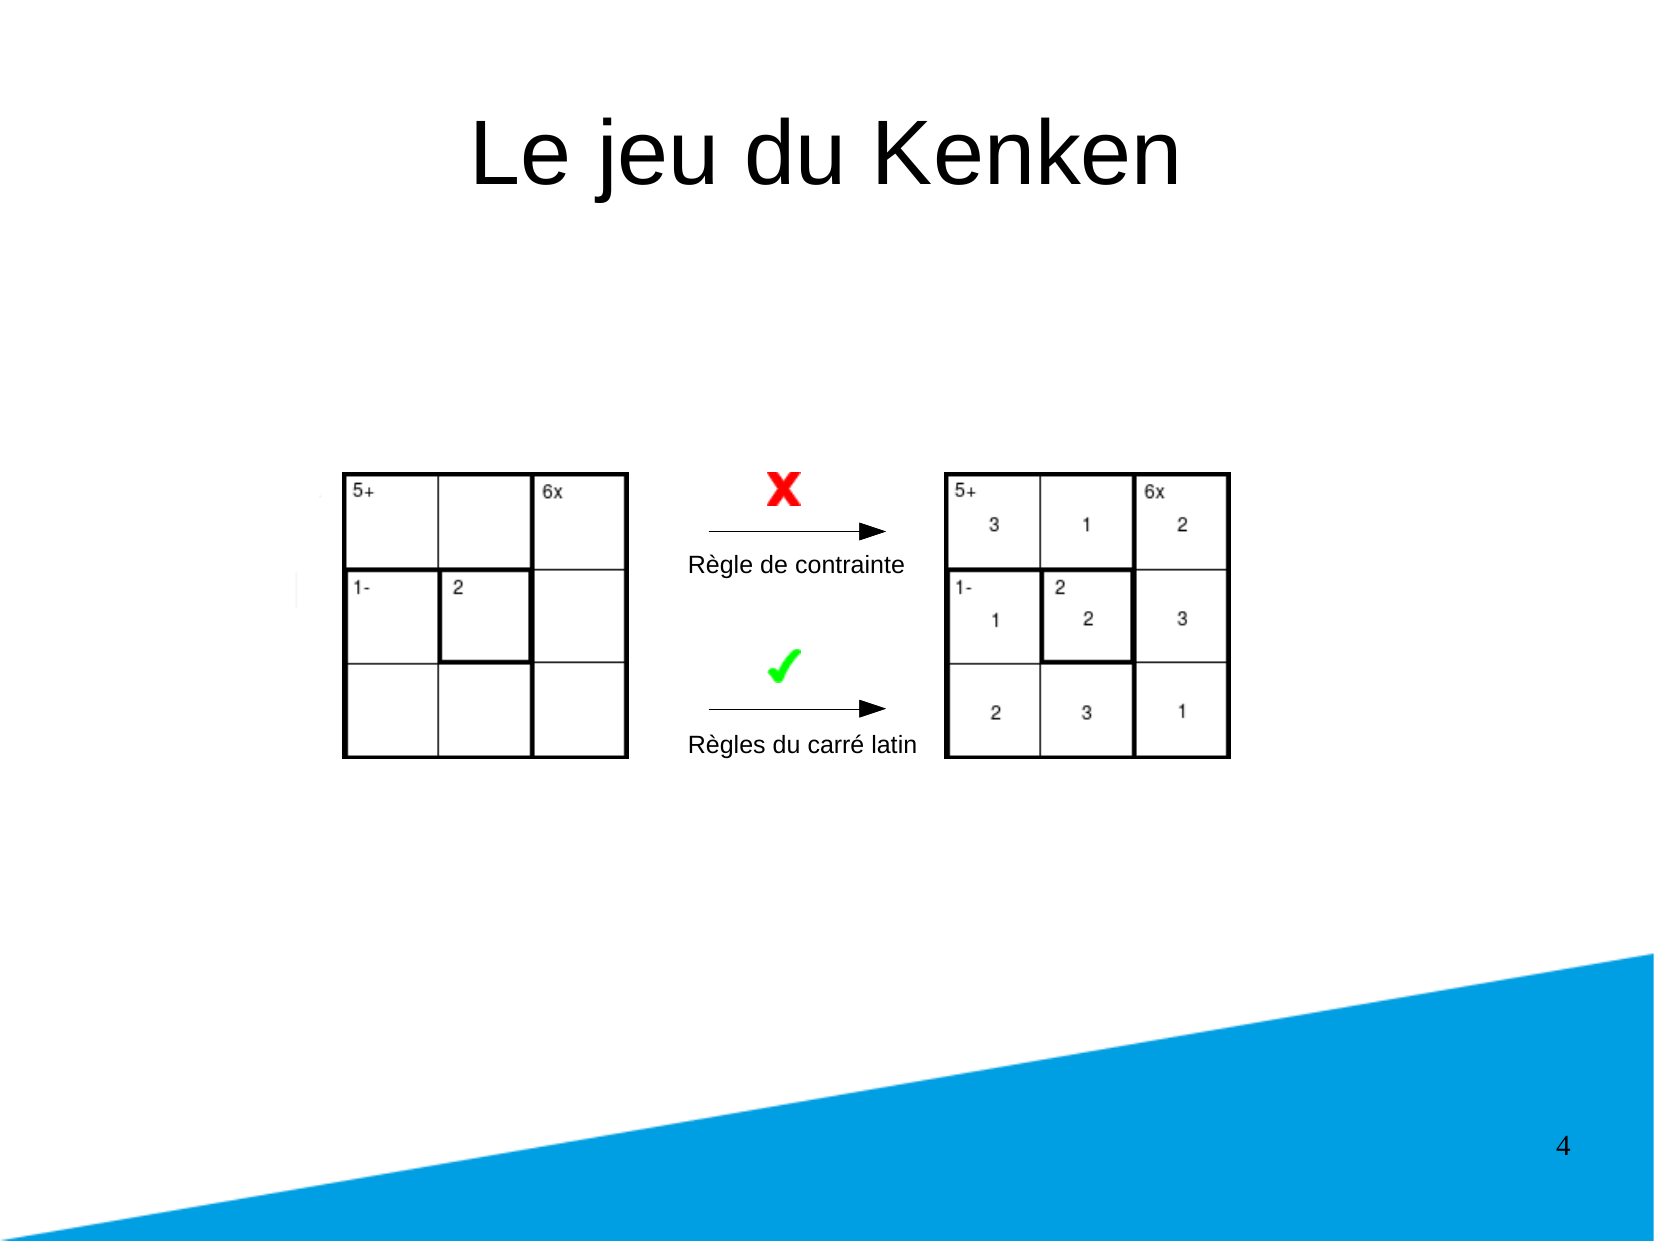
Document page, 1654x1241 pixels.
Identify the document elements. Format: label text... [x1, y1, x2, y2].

picture [0, 0, 1654, 1241]
text_box Règles du carré latin [673, 723, 934, 795]
title Le jeu du Kenken [82, 49, 1571, 257]
text_box Règle de contrainte [673, 543, 922, 588]
